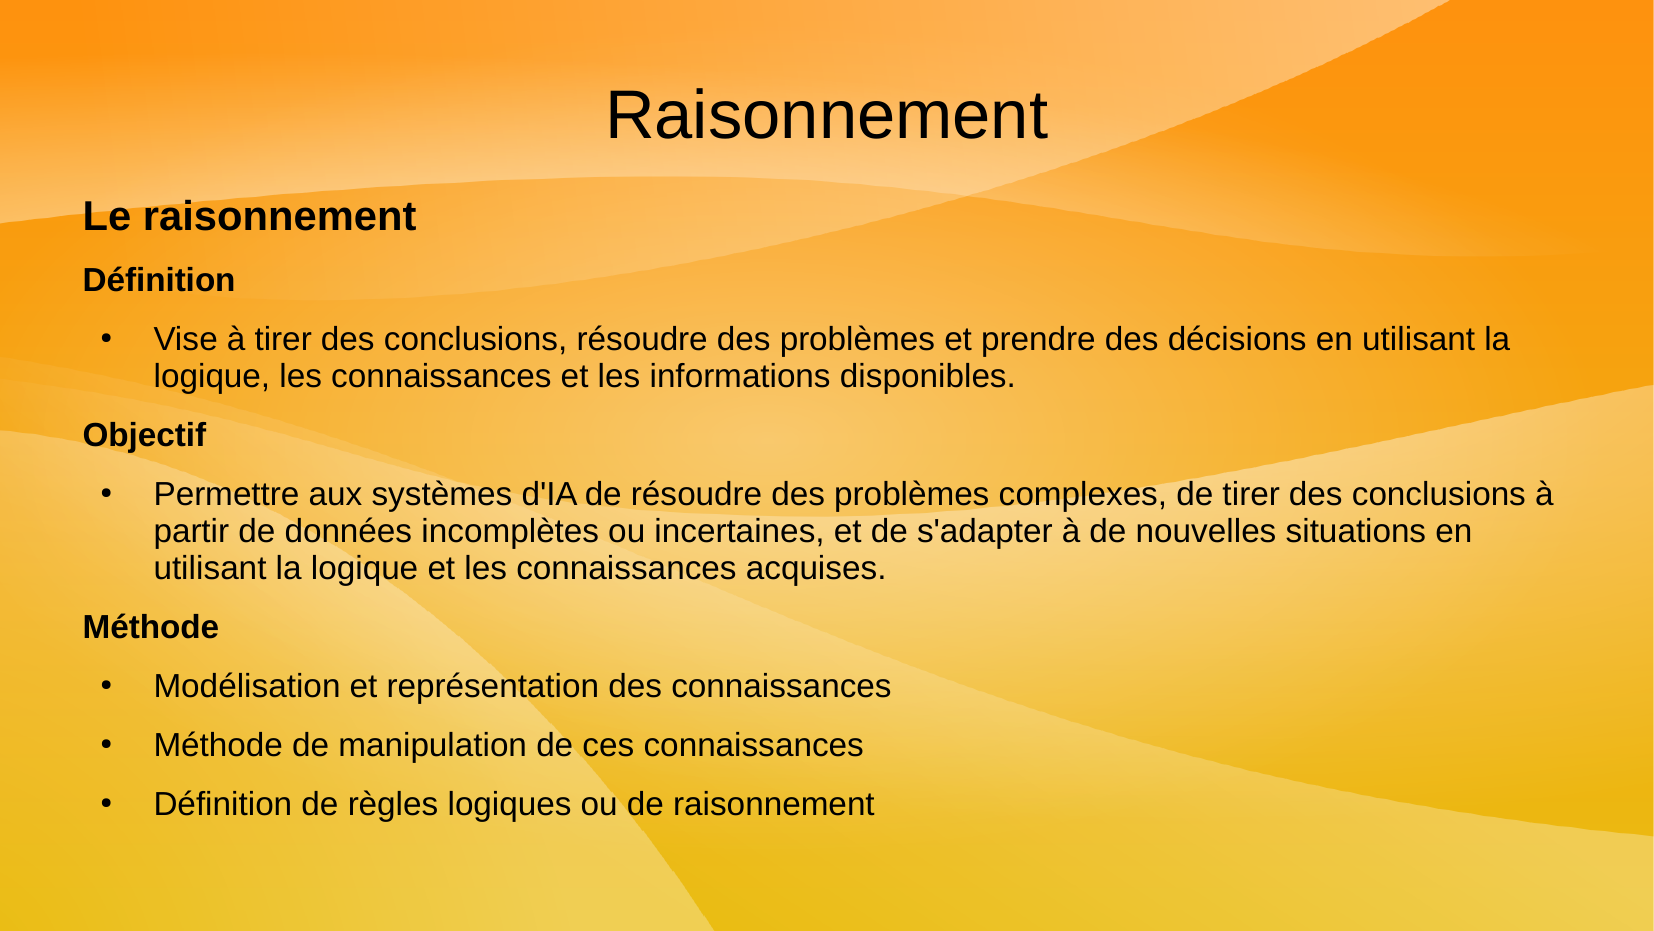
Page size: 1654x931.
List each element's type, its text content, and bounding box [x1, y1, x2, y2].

list Le raisonnement Définition Vise à tirer des conclusions, résoudre des problèmes et prendre des décisions en utilisant la logique, les connaissances et les informations disponibles. Objectif Permettre aux systèmes d'IA de résoudre des problèmes complexes, de tirer des conclusions à partir de données incomplètes ou incertaines, et de s'adapter à de nouvelles situations en utilisant la logique et les connaissances acquises. Méthode Modélisation et représentation des connaissances Méthode de manipulation de ces connaissances Définition de règles logiques ou de raisonnement [82, 192, 1571, 898]
picture [0, 0, 1654, 931]
title Raisonnement [82, 37, 1571, 192]
